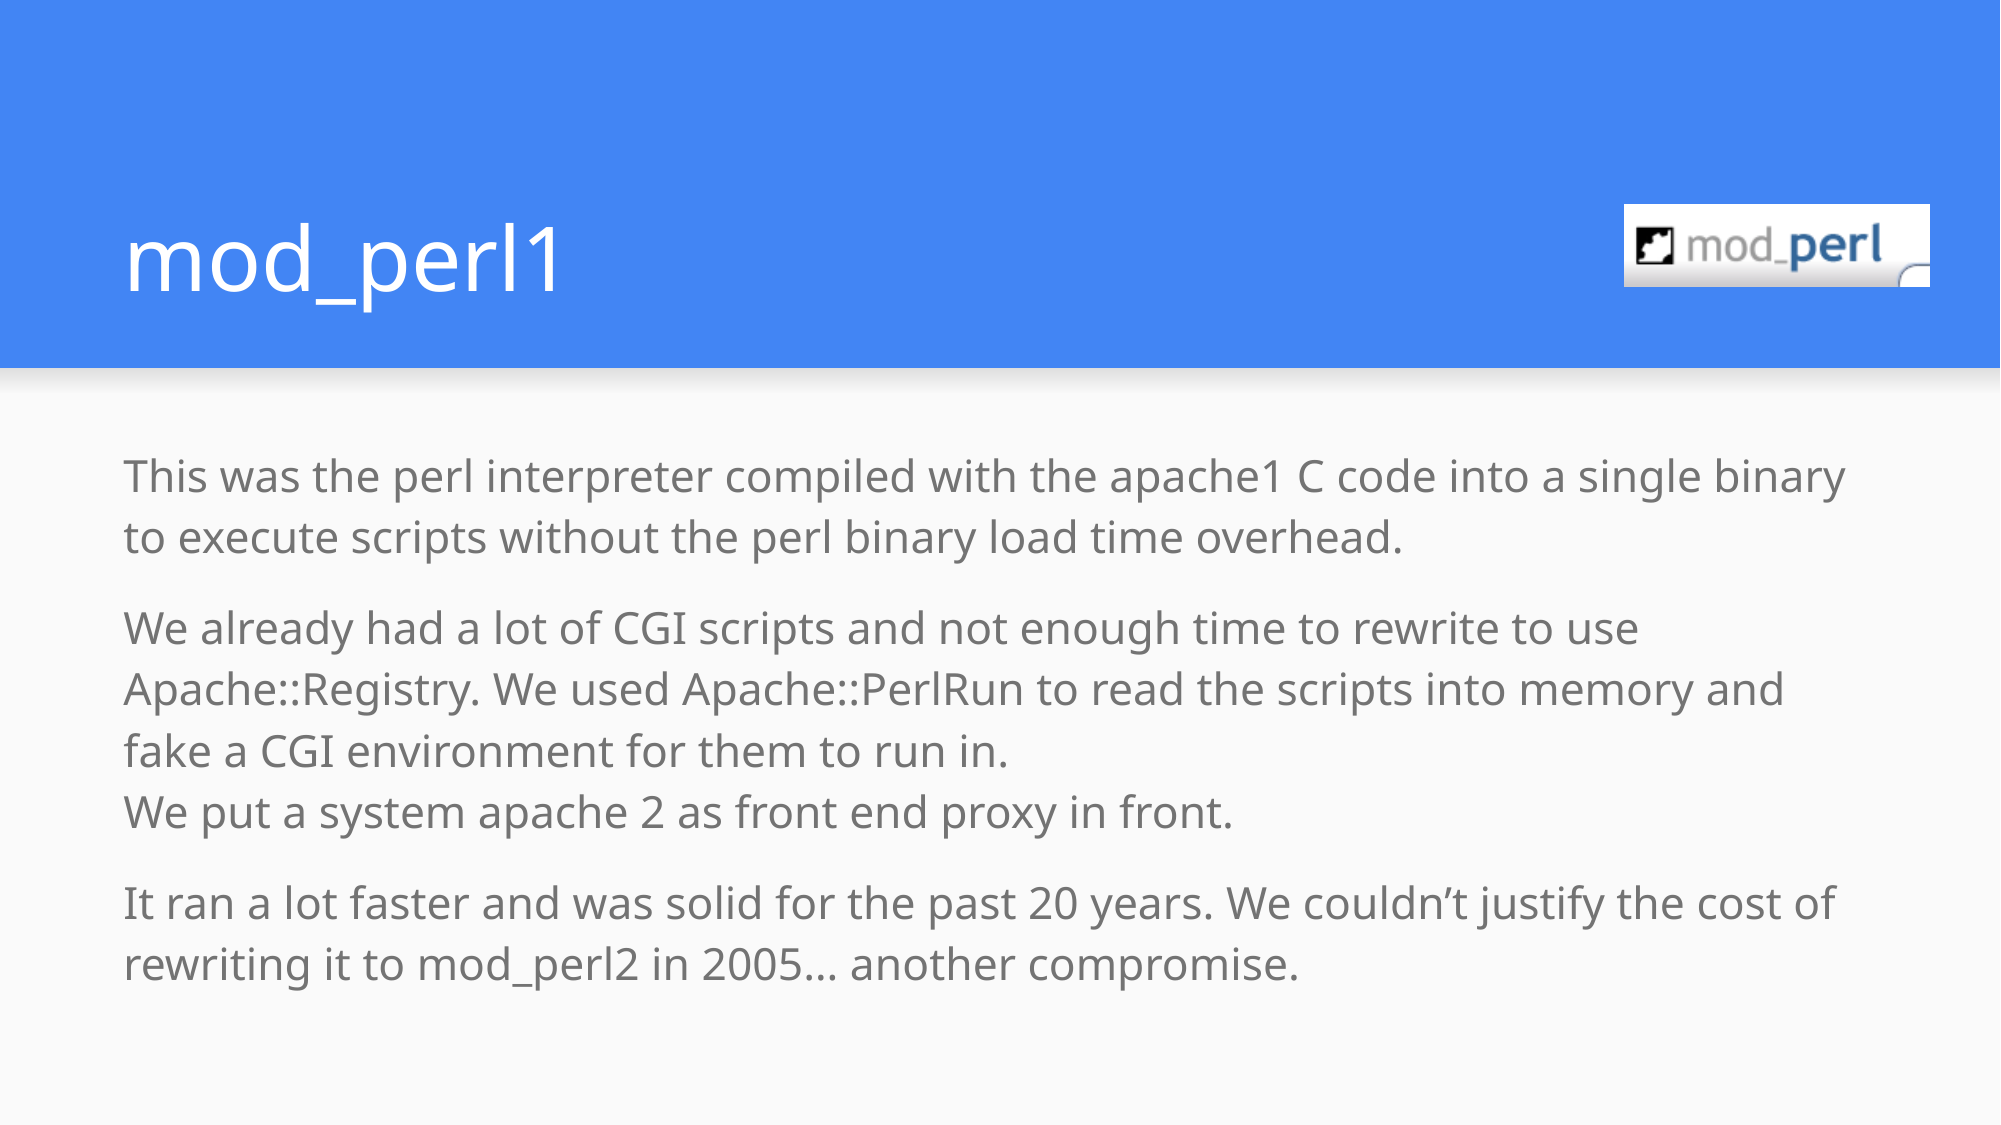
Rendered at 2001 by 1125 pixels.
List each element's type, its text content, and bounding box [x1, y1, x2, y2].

list This was the perl interpreter compiled with the apache1 C code into a single binary to execute scripts without the perl binary load time overhead. We already had a lot of CGI scripts and not enough time to rewrite to use Apache::Registry. We used Apache::PerlRun to read the scripts into memory and fake a CGI environment for them to run in. We put a system apache 2 as front end proxy in front. It ran a lot faster and was solid for the past 20 years. We couldn’t justify the cost of rewriting it to mod_perl2 in 2005… another compromise. [103, 419, 1902, 1013]
picture [1624, 204, 1930, 287]
title mod_perl1 [103, 161, 1902, 330]
